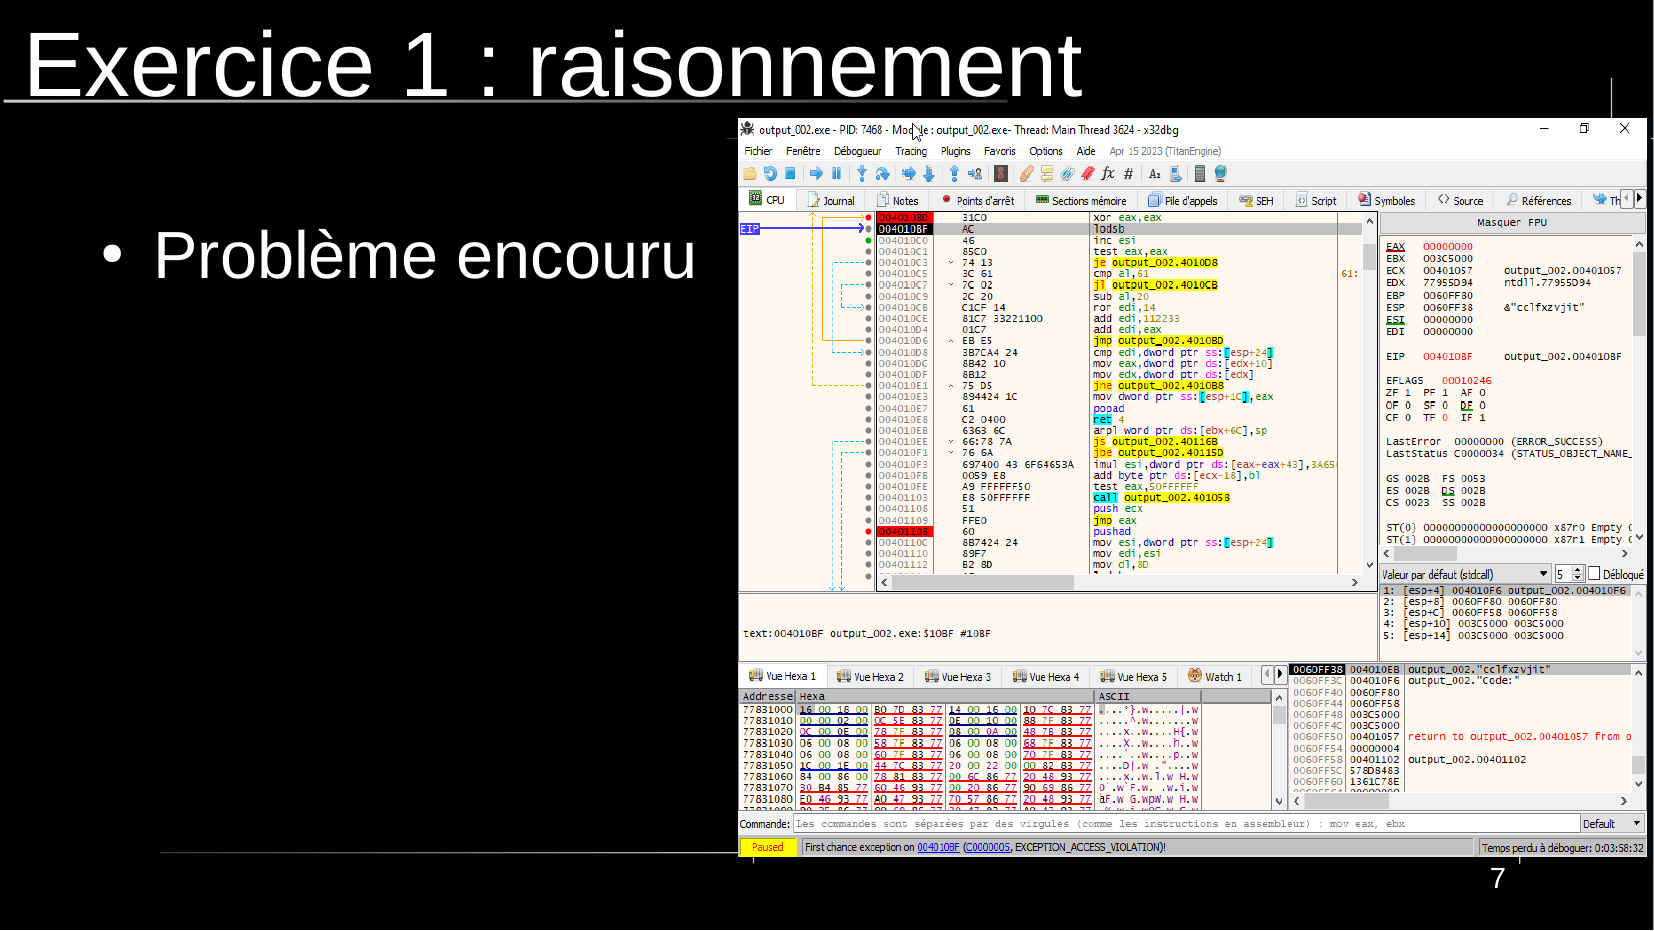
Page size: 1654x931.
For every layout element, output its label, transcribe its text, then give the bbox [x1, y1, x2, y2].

list Problème encouru [82, 217, 738, 758]
title Exercice 1 : raisonnement [23, 11, 1589, 119]
picture [738, 118, 1651, 857]
